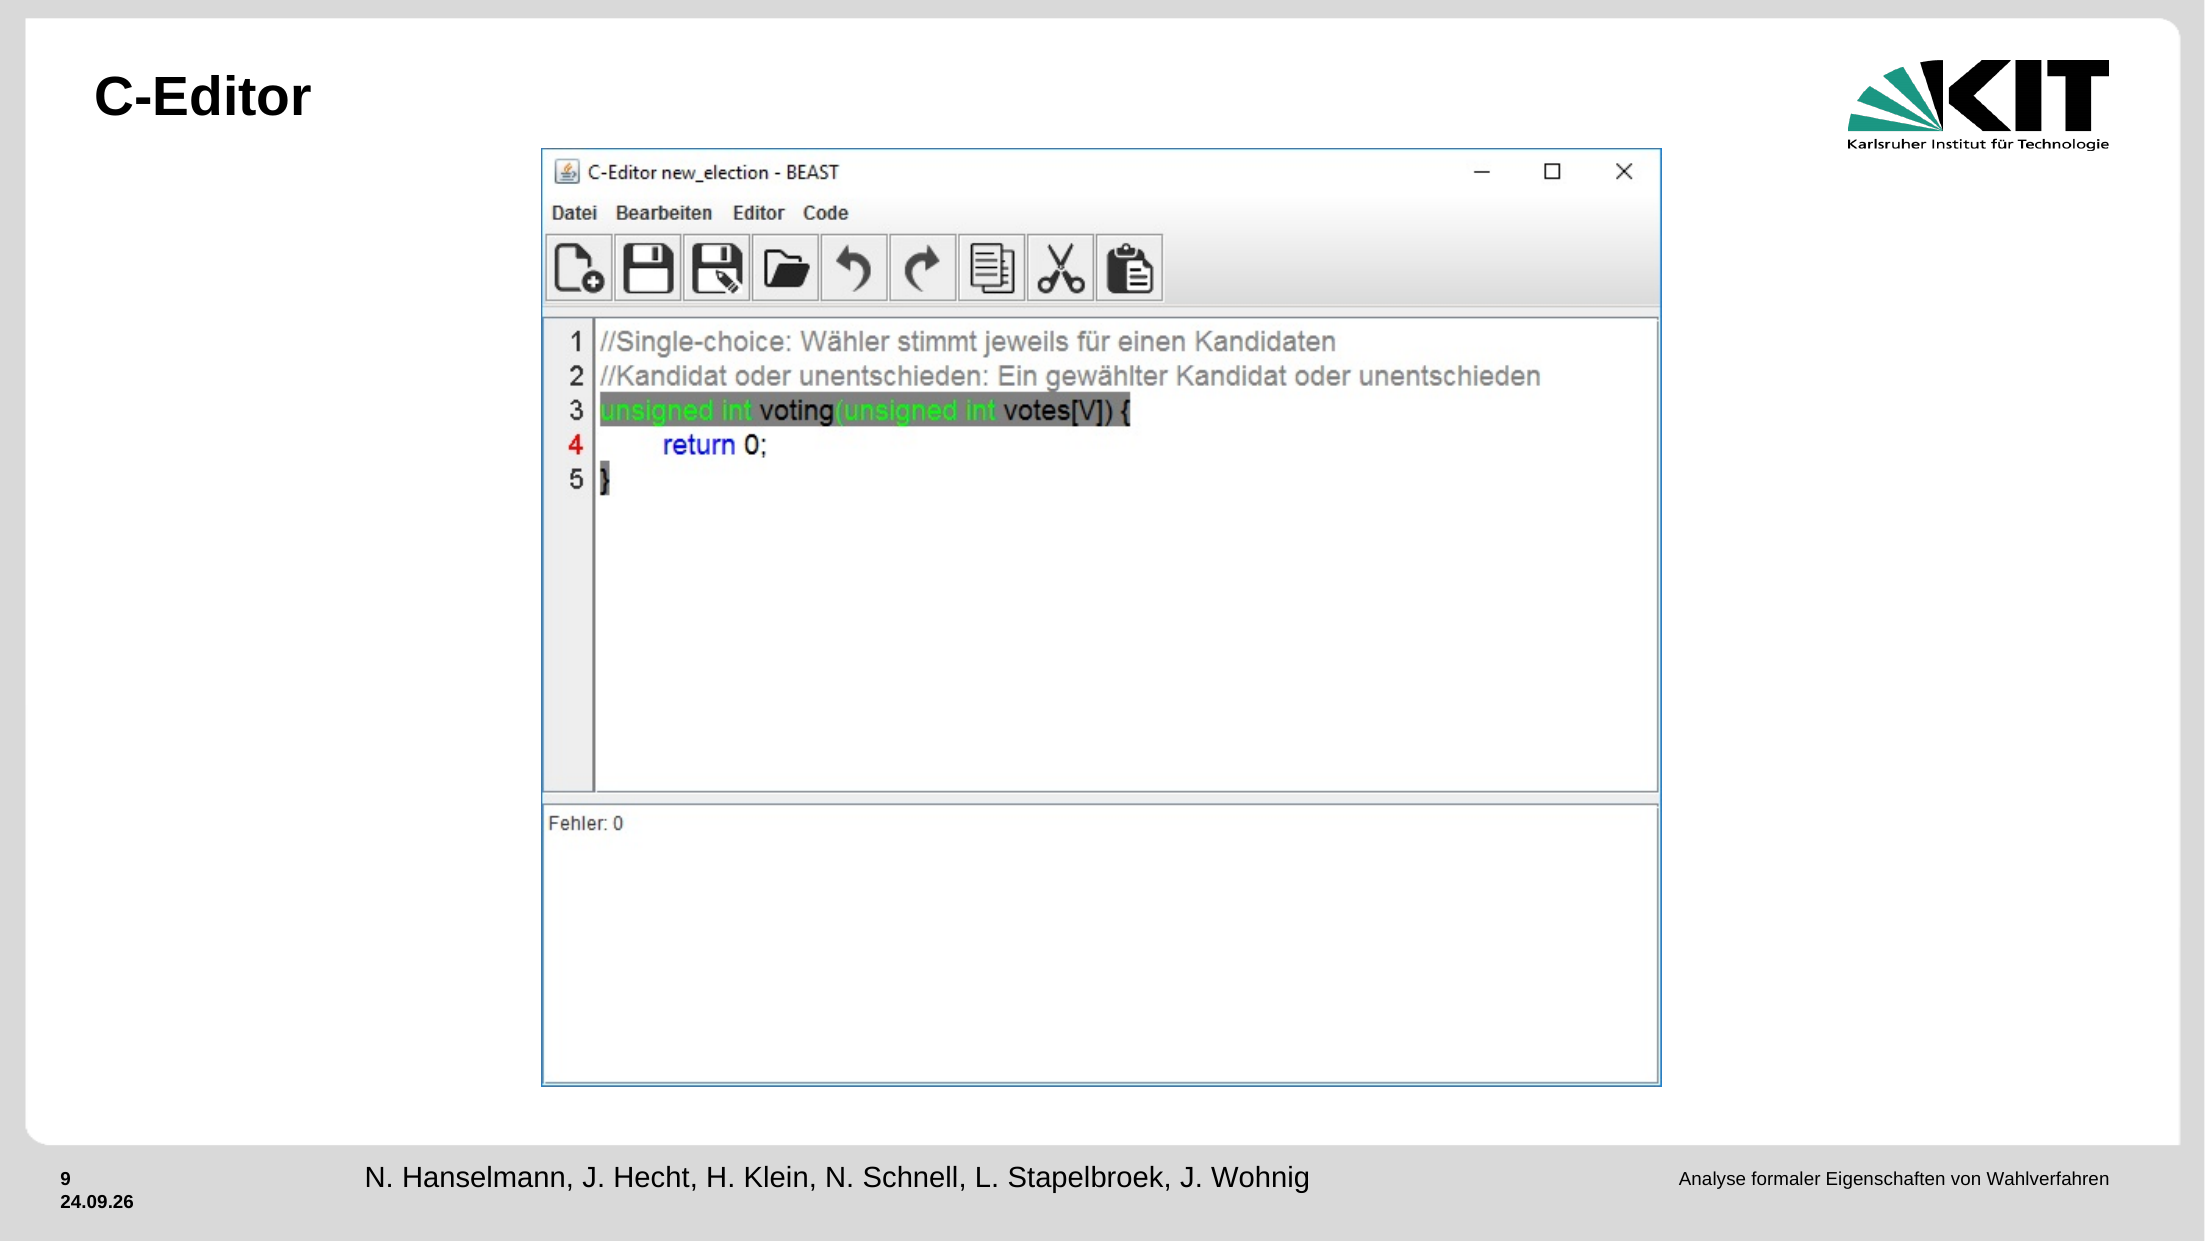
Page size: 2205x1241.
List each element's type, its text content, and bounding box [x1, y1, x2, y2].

picture [0, 0, 2205, 1241]
title C-Editor [94, 60, 1761, 162]
